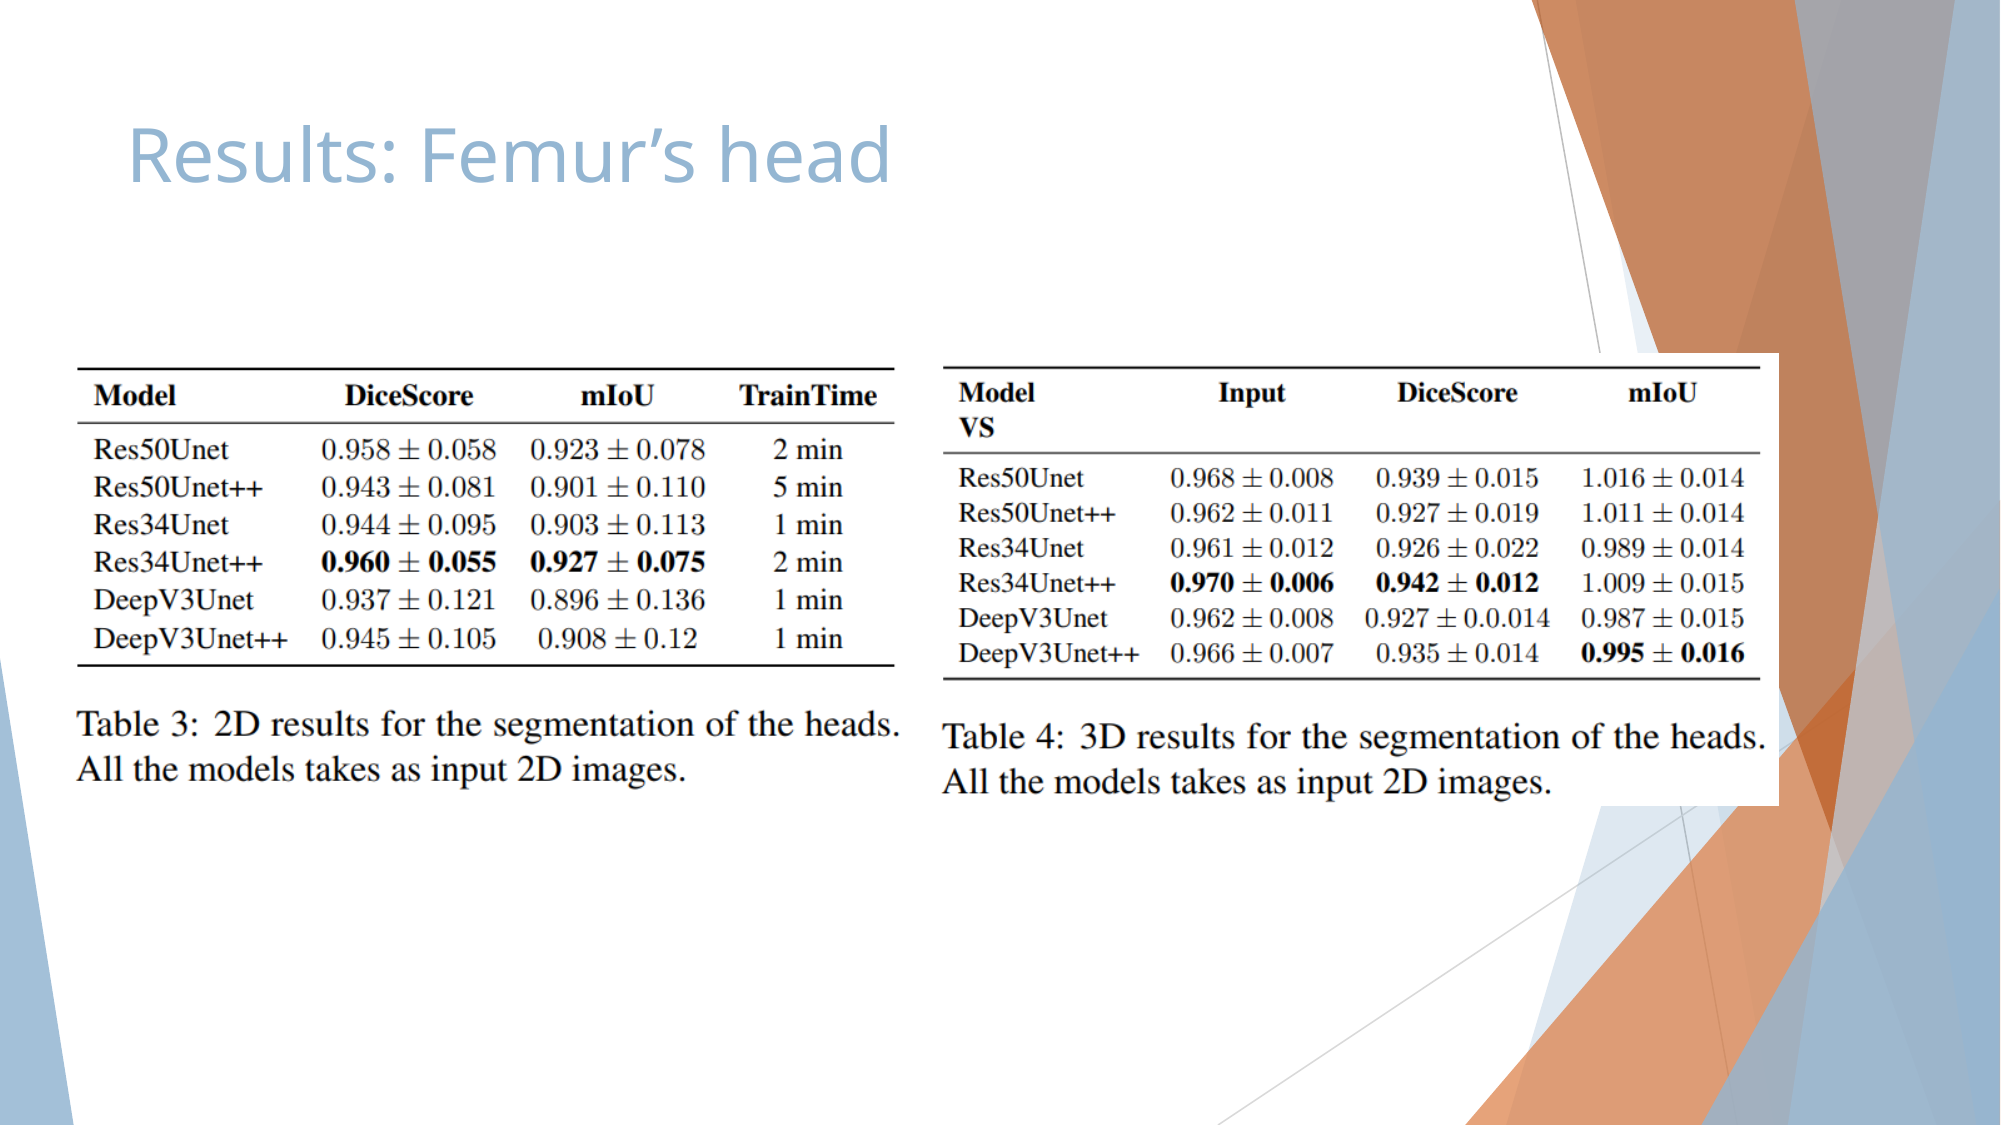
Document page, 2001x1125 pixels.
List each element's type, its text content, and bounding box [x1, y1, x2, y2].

picture [927, 353, 1779, 806]
picture [45, 354, 912, 806]
title Results: Femur’s head [111, 99, 1522, 317]
